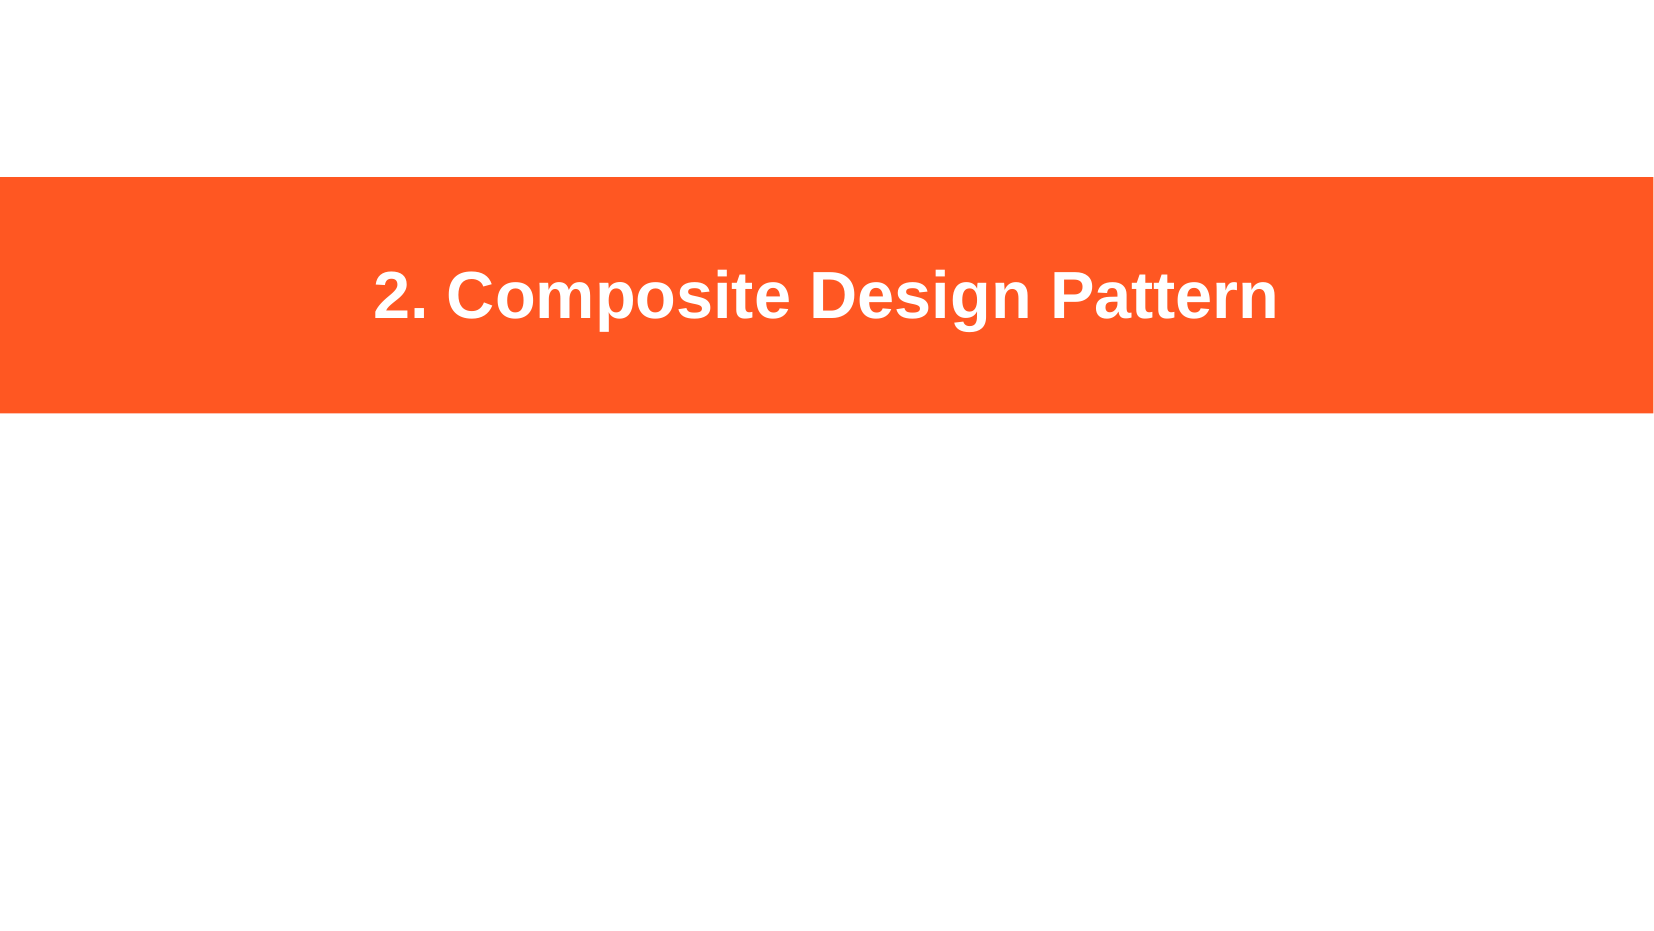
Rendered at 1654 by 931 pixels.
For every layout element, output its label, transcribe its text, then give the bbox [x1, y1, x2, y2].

title 2. Composite Design Pattern [0, 177, 1654, 414]
